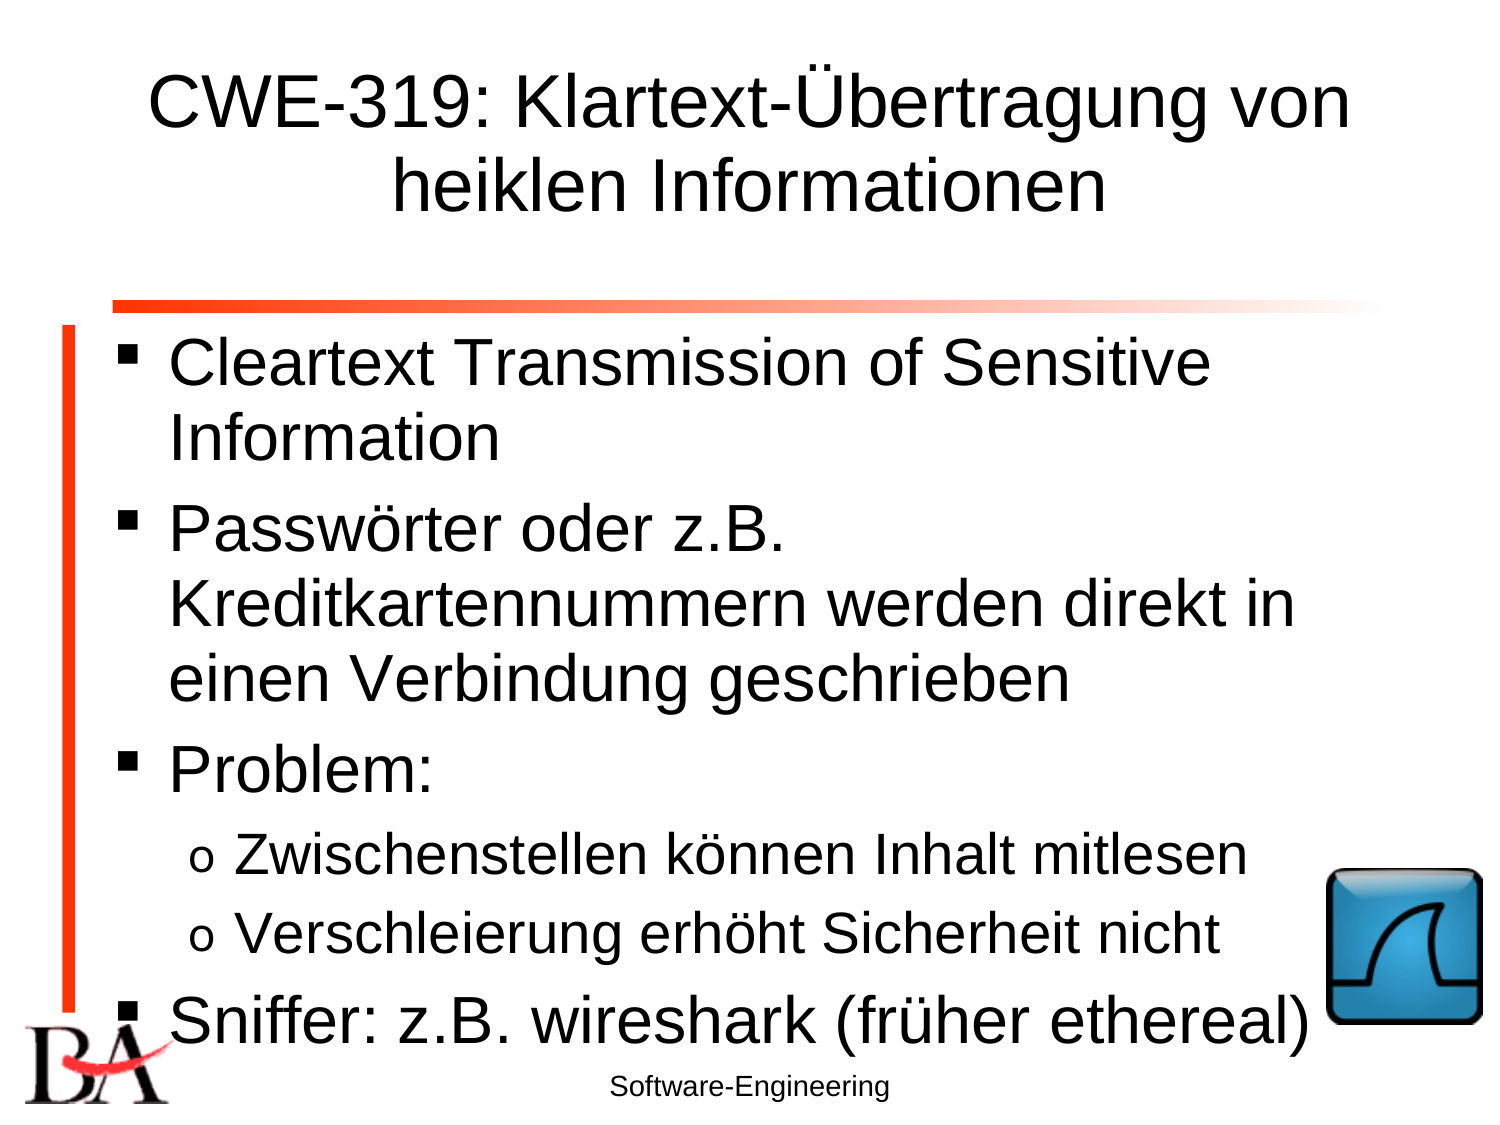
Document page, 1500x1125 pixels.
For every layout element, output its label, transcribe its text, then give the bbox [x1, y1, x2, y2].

picture [1326, 868, 1483, 1025]
picture [24, 1024, 175, 1104]
title CWE-319: Klartext-Übertragung von heiklen Informationen [112, 28, 1388, 259]
list Cleartext Transmission of Sensitive Information Passwörter oder z.B. Kreditkartennummern werden direkt in einen Verbindung geschrieben Problem: Zwischenstellen können Inhalt mitlesen Verschleierung erhöht Sicherheit nicht Sniffer: z.B. wireshark (früher ethereal) [112, 324, 1388, 1057]
